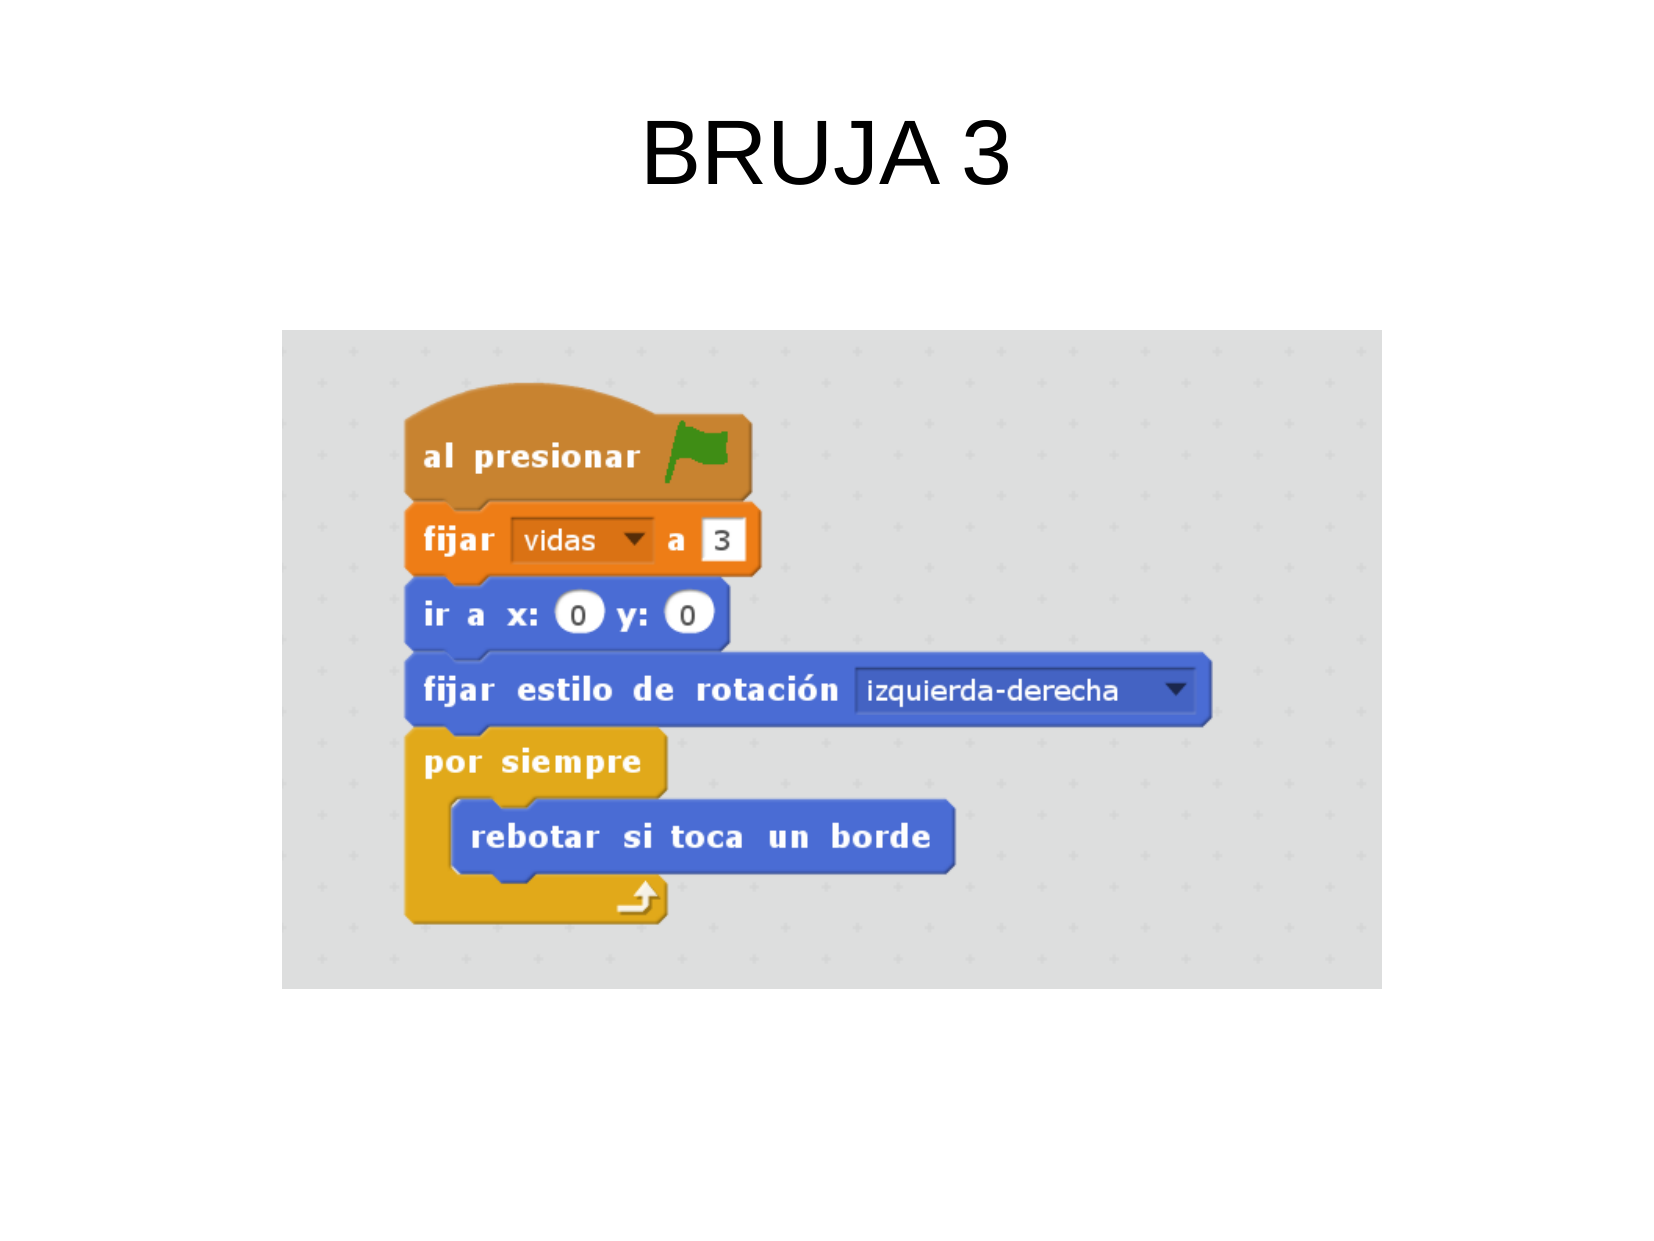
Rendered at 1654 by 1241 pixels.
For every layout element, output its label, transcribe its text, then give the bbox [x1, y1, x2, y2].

title BRUJA 3 [82, 49, 1571, 257]
picture [282, 330, 1382, 989]
